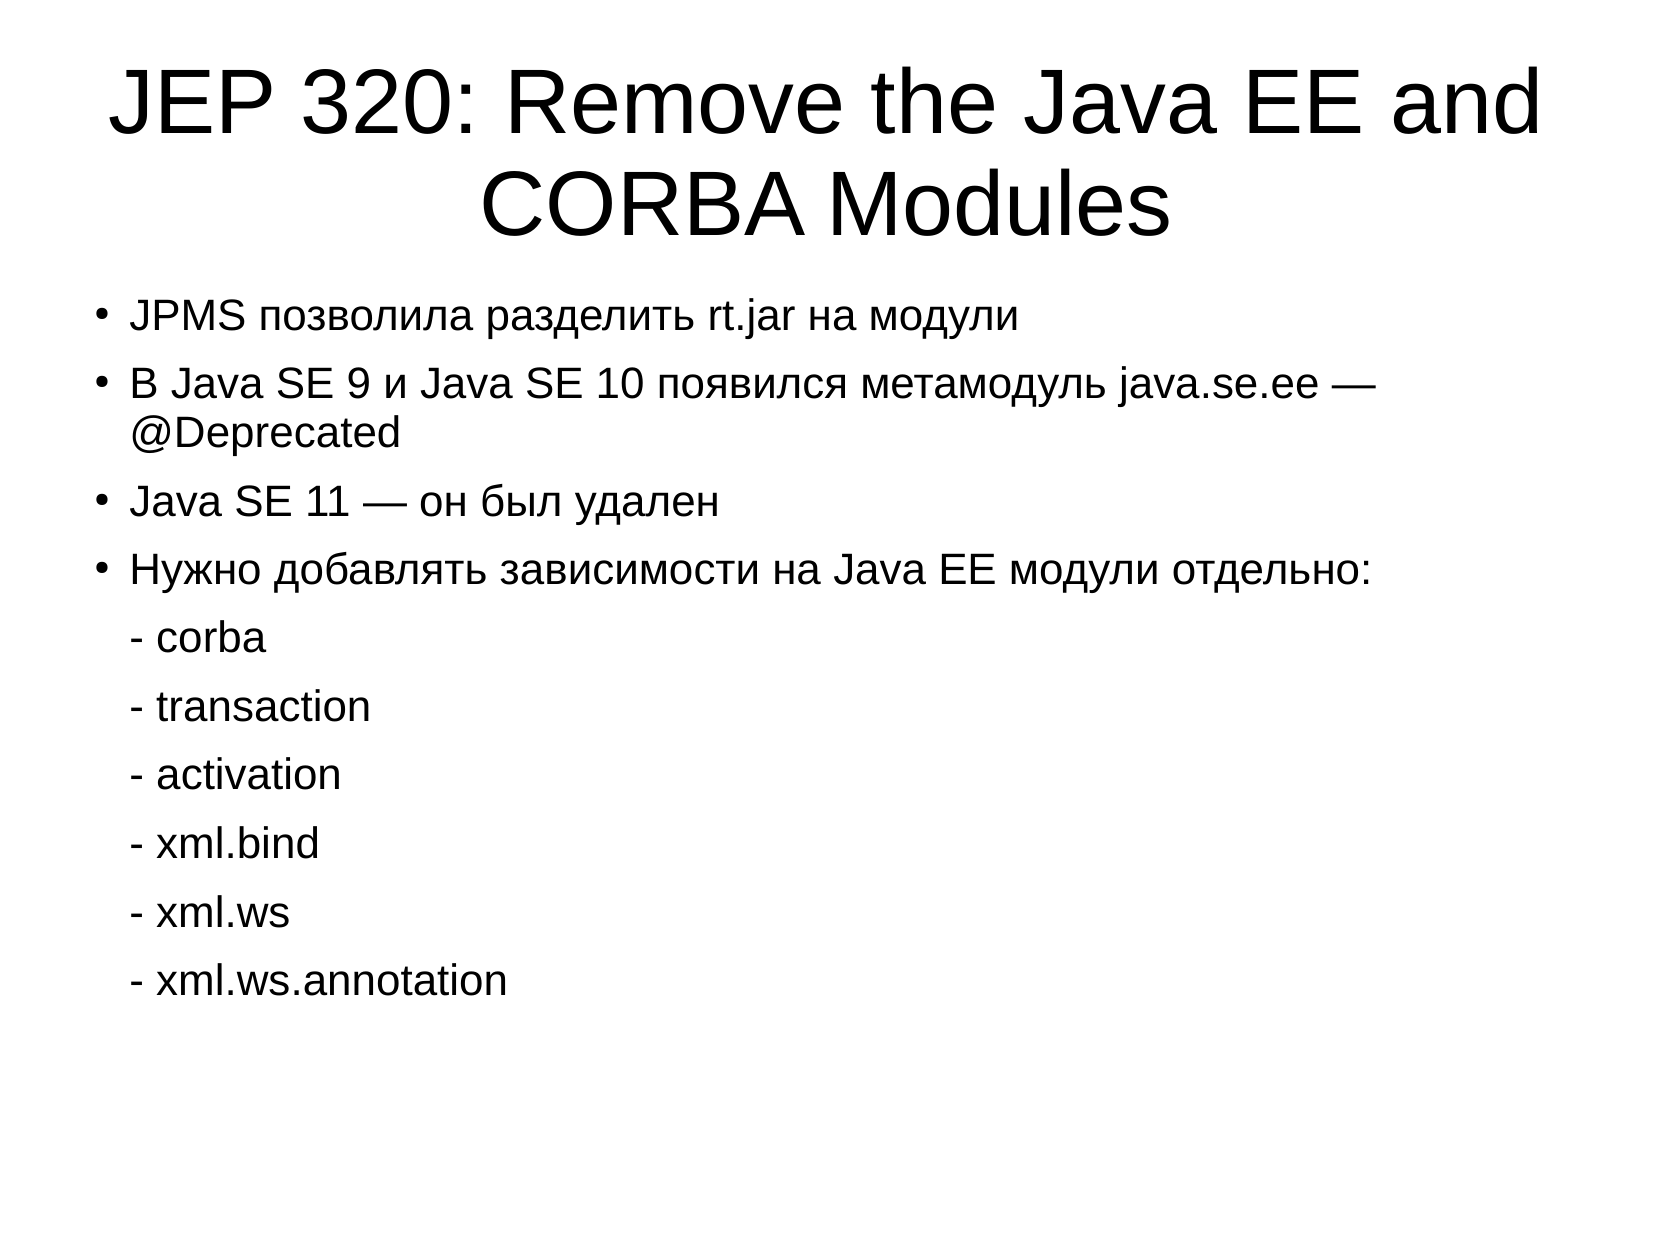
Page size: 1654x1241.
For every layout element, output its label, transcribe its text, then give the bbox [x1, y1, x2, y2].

list JPMS позволила разделить rt.jar на модули В Java SE 9 и Java SE 10 появился метамодуль java.se.ee — @Deprecated Java SE 11 — он был удален Нужно добавлять зависимости на Java EE модули отдельно: - corba - transaction - activation - xml.bind - xml.ws - xml.ws.annotation [82, 290, 1571, 1010]
title JEP 320: Remove the Java EE and CORBA Modules [82, 49, 1571, 257]
